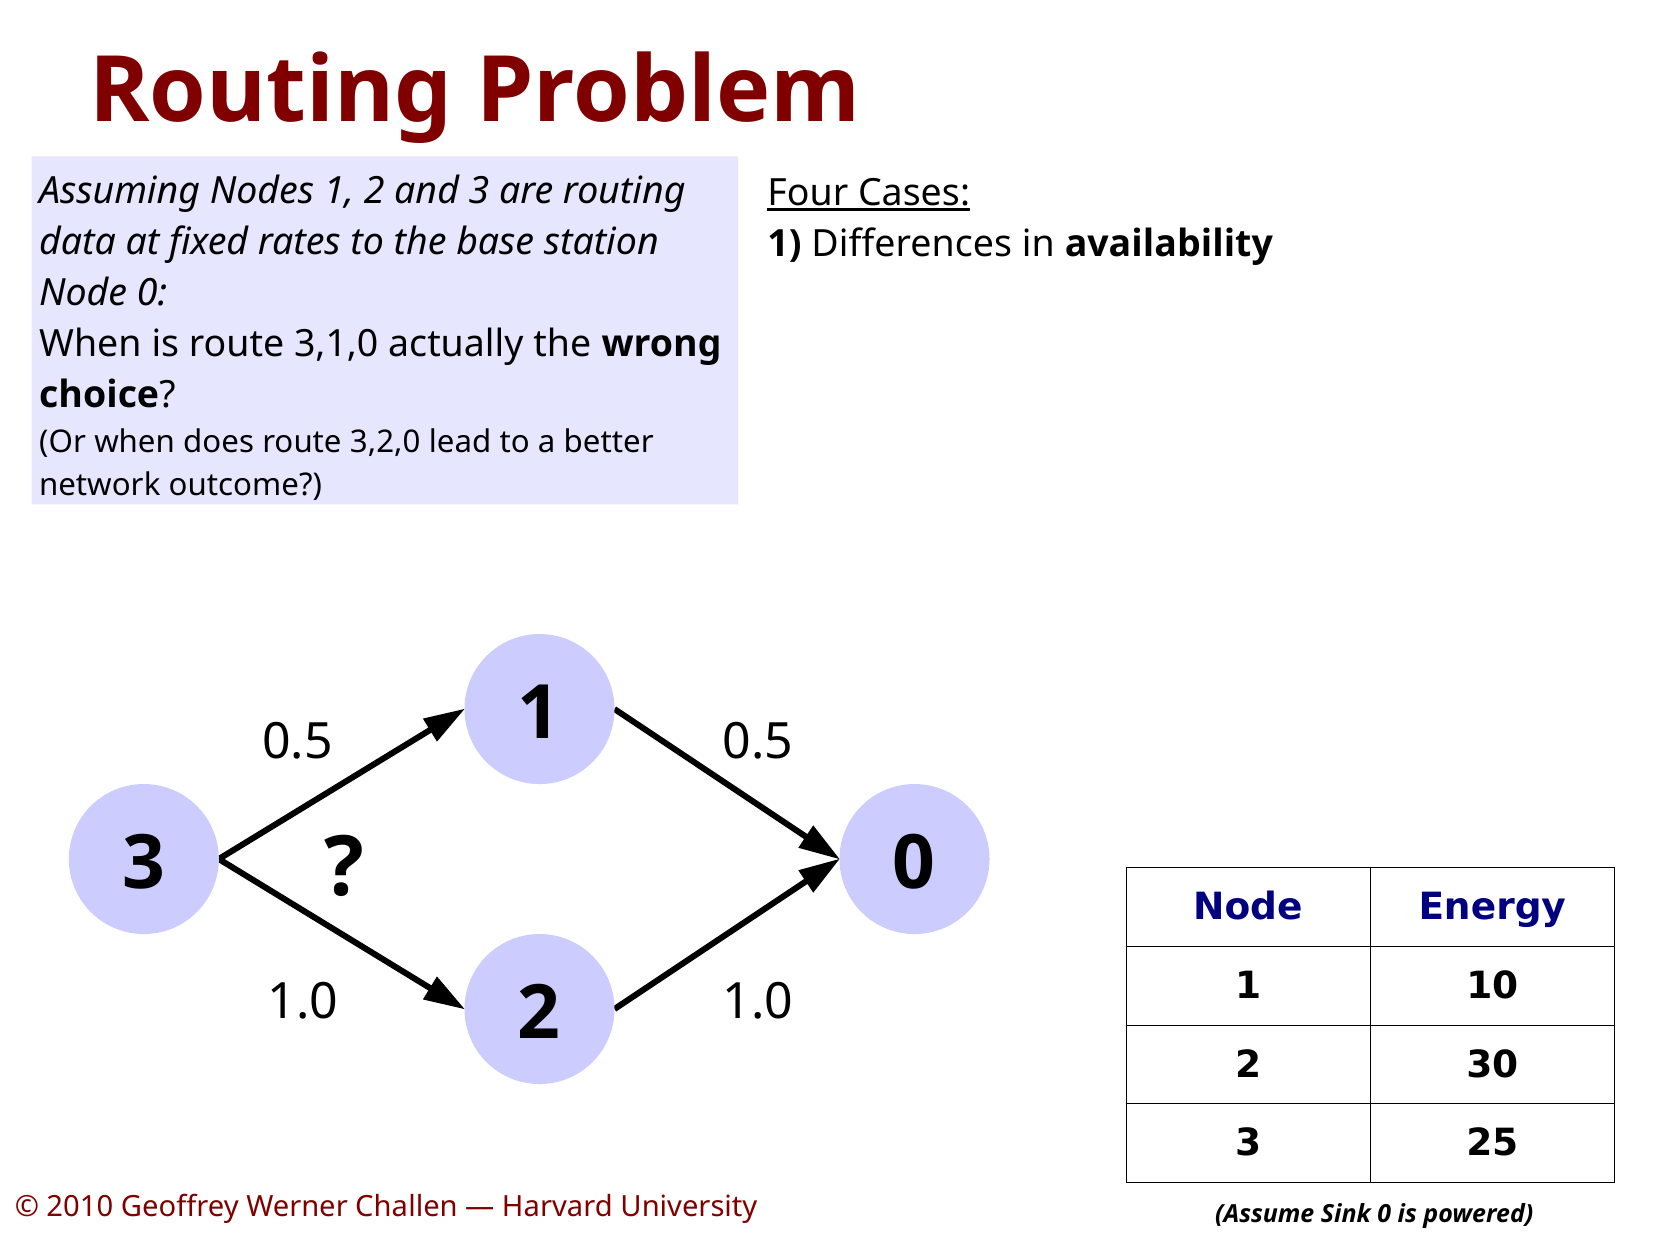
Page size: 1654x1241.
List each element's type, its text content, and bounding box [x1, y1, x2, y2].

table_cell 3 [1127, 1104, 1370, 1182]
text_box 0.5 [707, 697, 817, 772]
text_box 1.0 [253, 957, 362, 1031]
text_box (Assume Sink 0 is powered) [1147, 1188, 1602, 1233]
table_header Node [1127, 868, 1370, 946]
table_cell 30 [1371, 1026, 1614, 1103]
table_cell 1 [1127, 947, 1370, 1025]
text_box 2 [464, 934, 615, 1085]
text_box Four Cases: 1) Differences in availability [752, 157, 1399, 439]
title Routing Problem [51, 0, 1654, 173]
table_header Energy [1371, 868, 1614, 946]
text_box 1 [464, 634, 615, 785]
text_box 3 [68, 784, 219, 935]
text_box ? [309, 799, 382, 913]
text_box 0 [839, 784, 990, 935]
text_box 1.0 [707, 957, 817, 1031]
table_cell 2 [1127, 1026, 1370, 1103]
table_cell 25 [1371, 1104, 1614, 1182]
text_box Assuming Nodes 1, 2 and 3 are routing data at fixed rates to the base station Node 0: When is route 3,1,0 actually the wrong choice? (Or when does route 3,2,0 lead to a better network outcome?) [31, 156, 739, 462]
table_cell 10 [1371, 947, 1614, 1025]
text_box 0.5 [247, 697, 356, 772]
